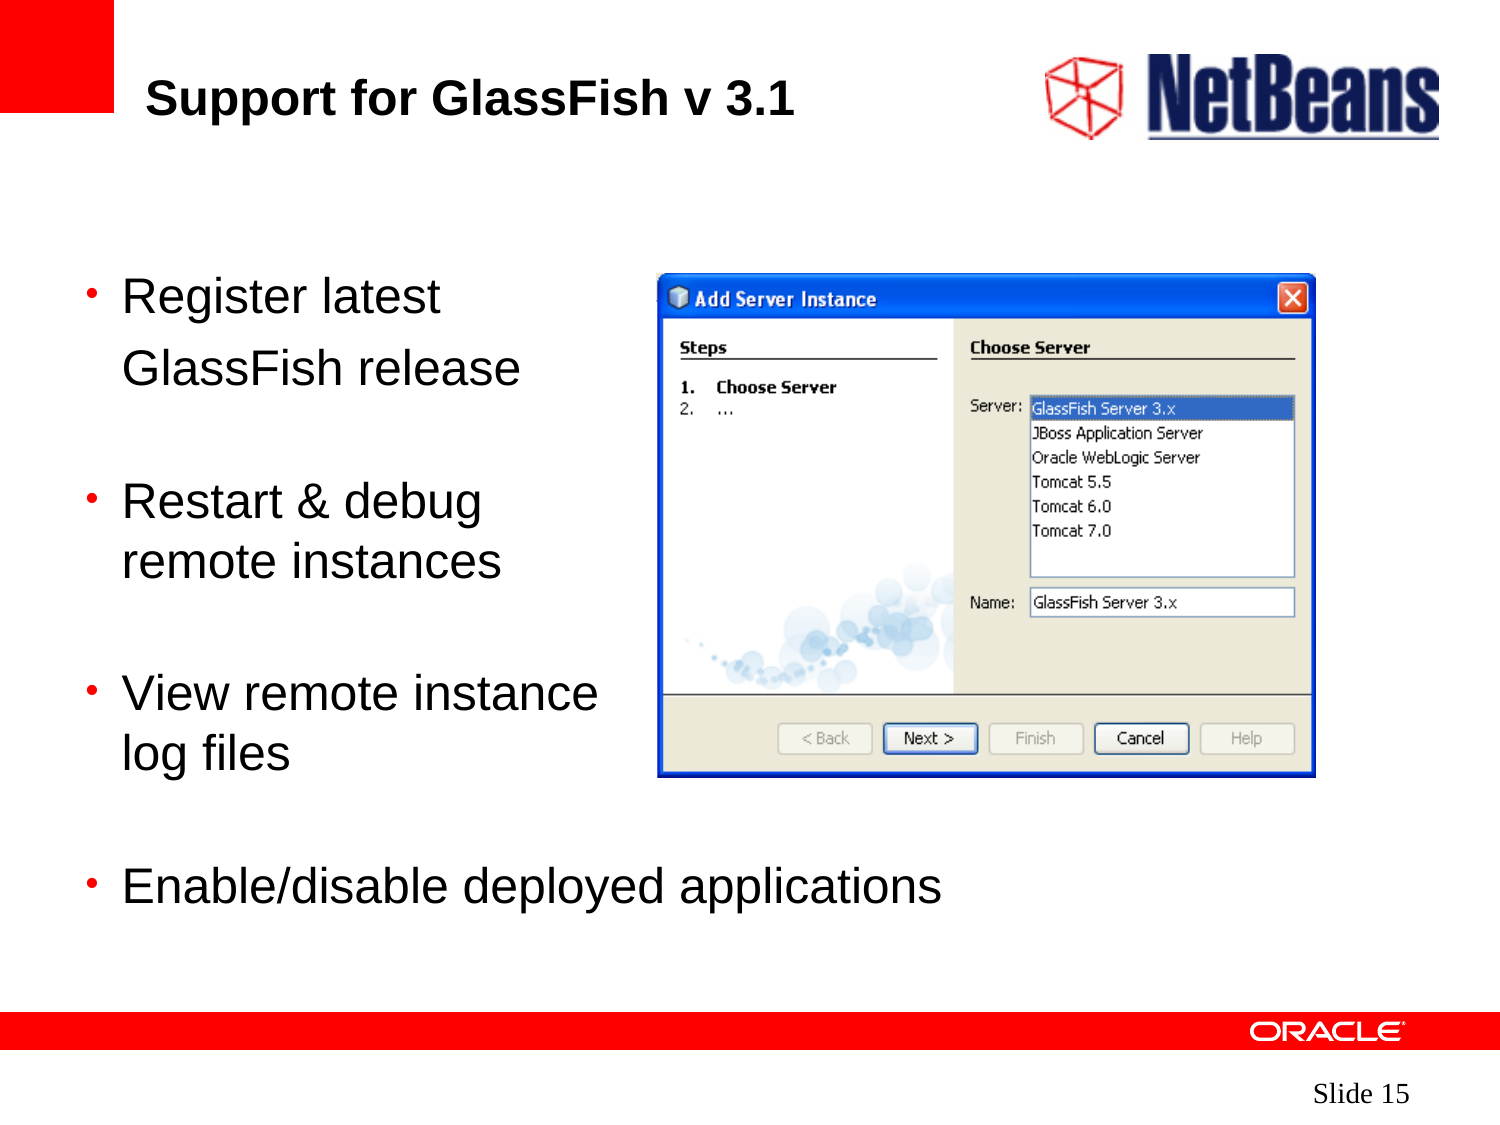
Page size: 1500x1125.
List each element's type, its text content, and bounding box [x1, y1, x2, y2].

list Register latest GlassFish release Restart & debug remote instances View remote instance log files Enable/disable deployed applications [84, 263, 1402, 1006]
title Support for GlassFish v 3.1 [130, 30, 983, 161]
picture [0, 0, 114, 113]
picture [1045, 54, 1439, 140]
picture [656, 273, 1316, 778]
picture [0, 1012, 1500, 1050]
